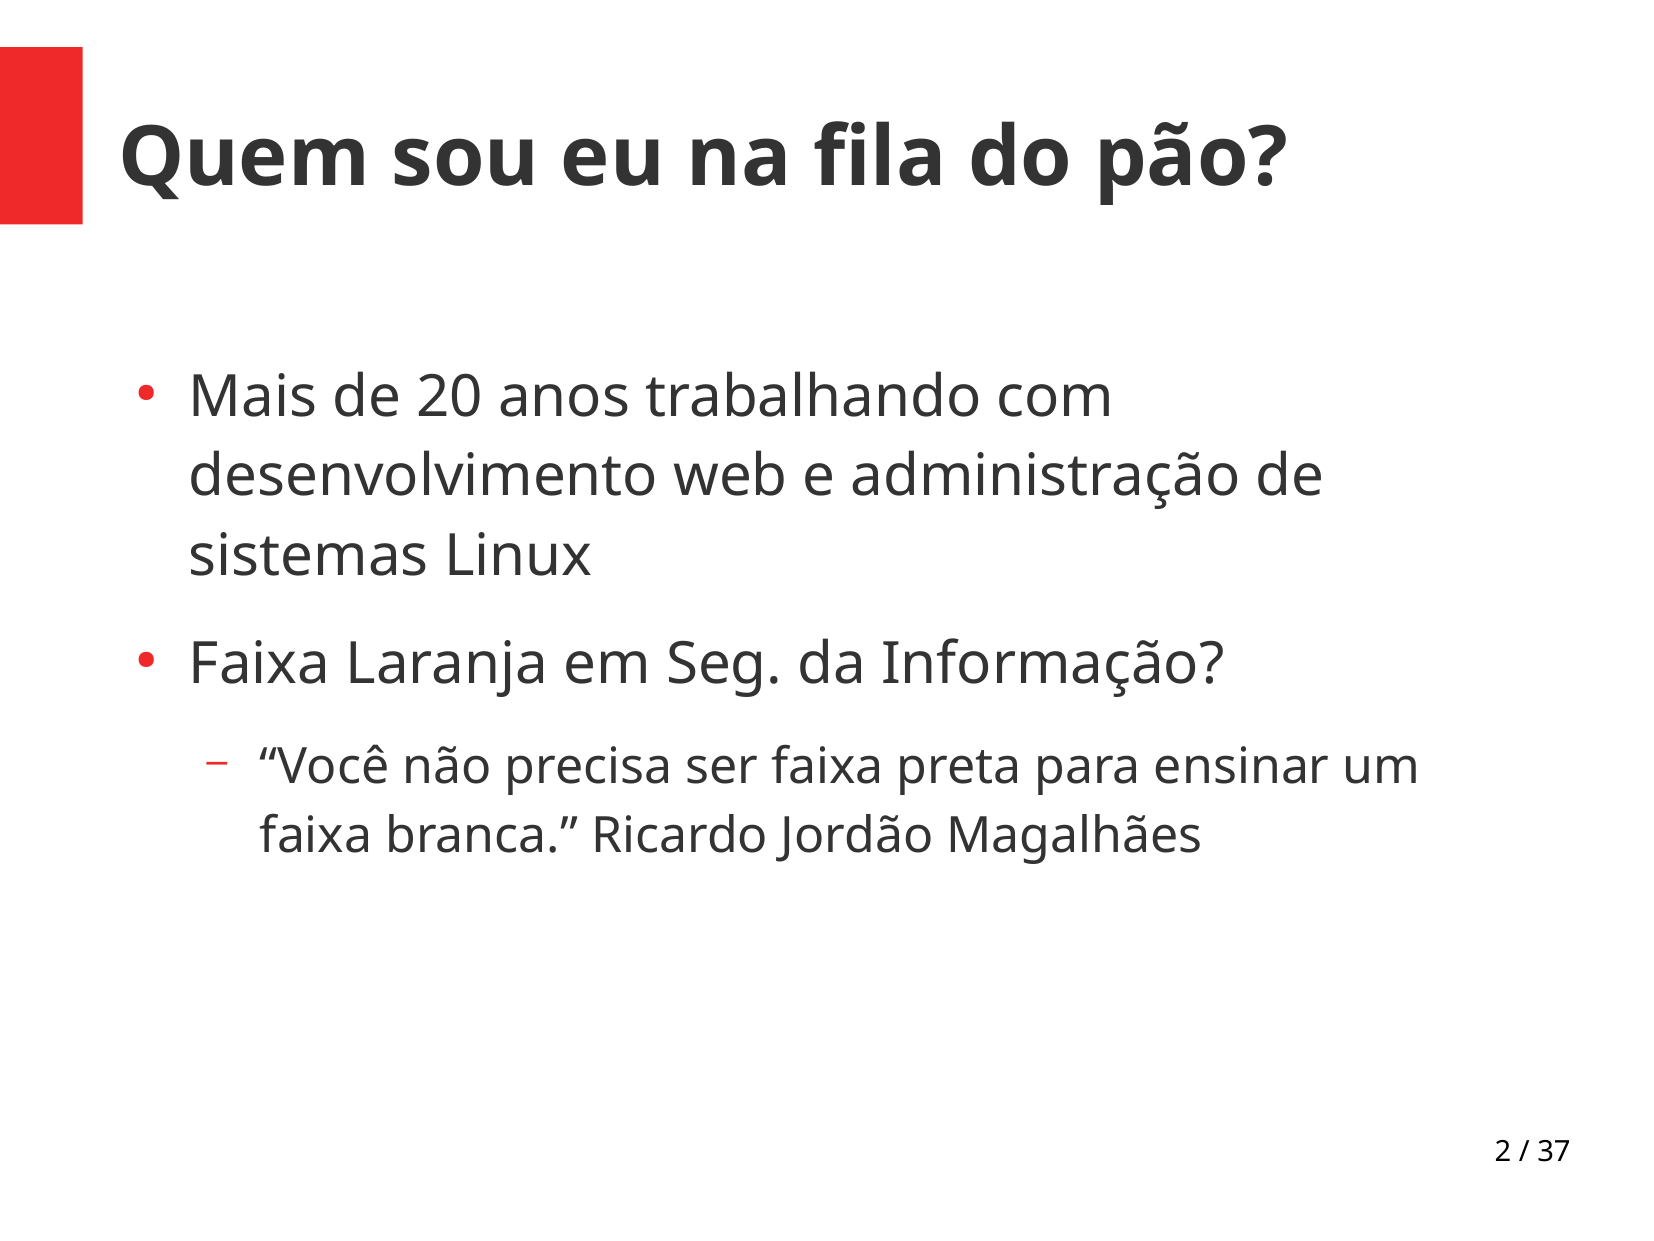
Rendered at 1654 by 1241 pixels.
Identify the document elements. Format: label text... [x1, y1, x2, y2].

list Mais de 20 anos trabalhando com desenvolvimento web e administração de sistemas Linux Faixa Laranja em Seg. da Informação? “Você não precisa ser faixa preta para ensinar um faixa branca.” Ricardo Jordão Magalhães [118, 354, 1536, 1074]
title Quem sou eu na fila do pão? [118, 49, 1571, 257]
